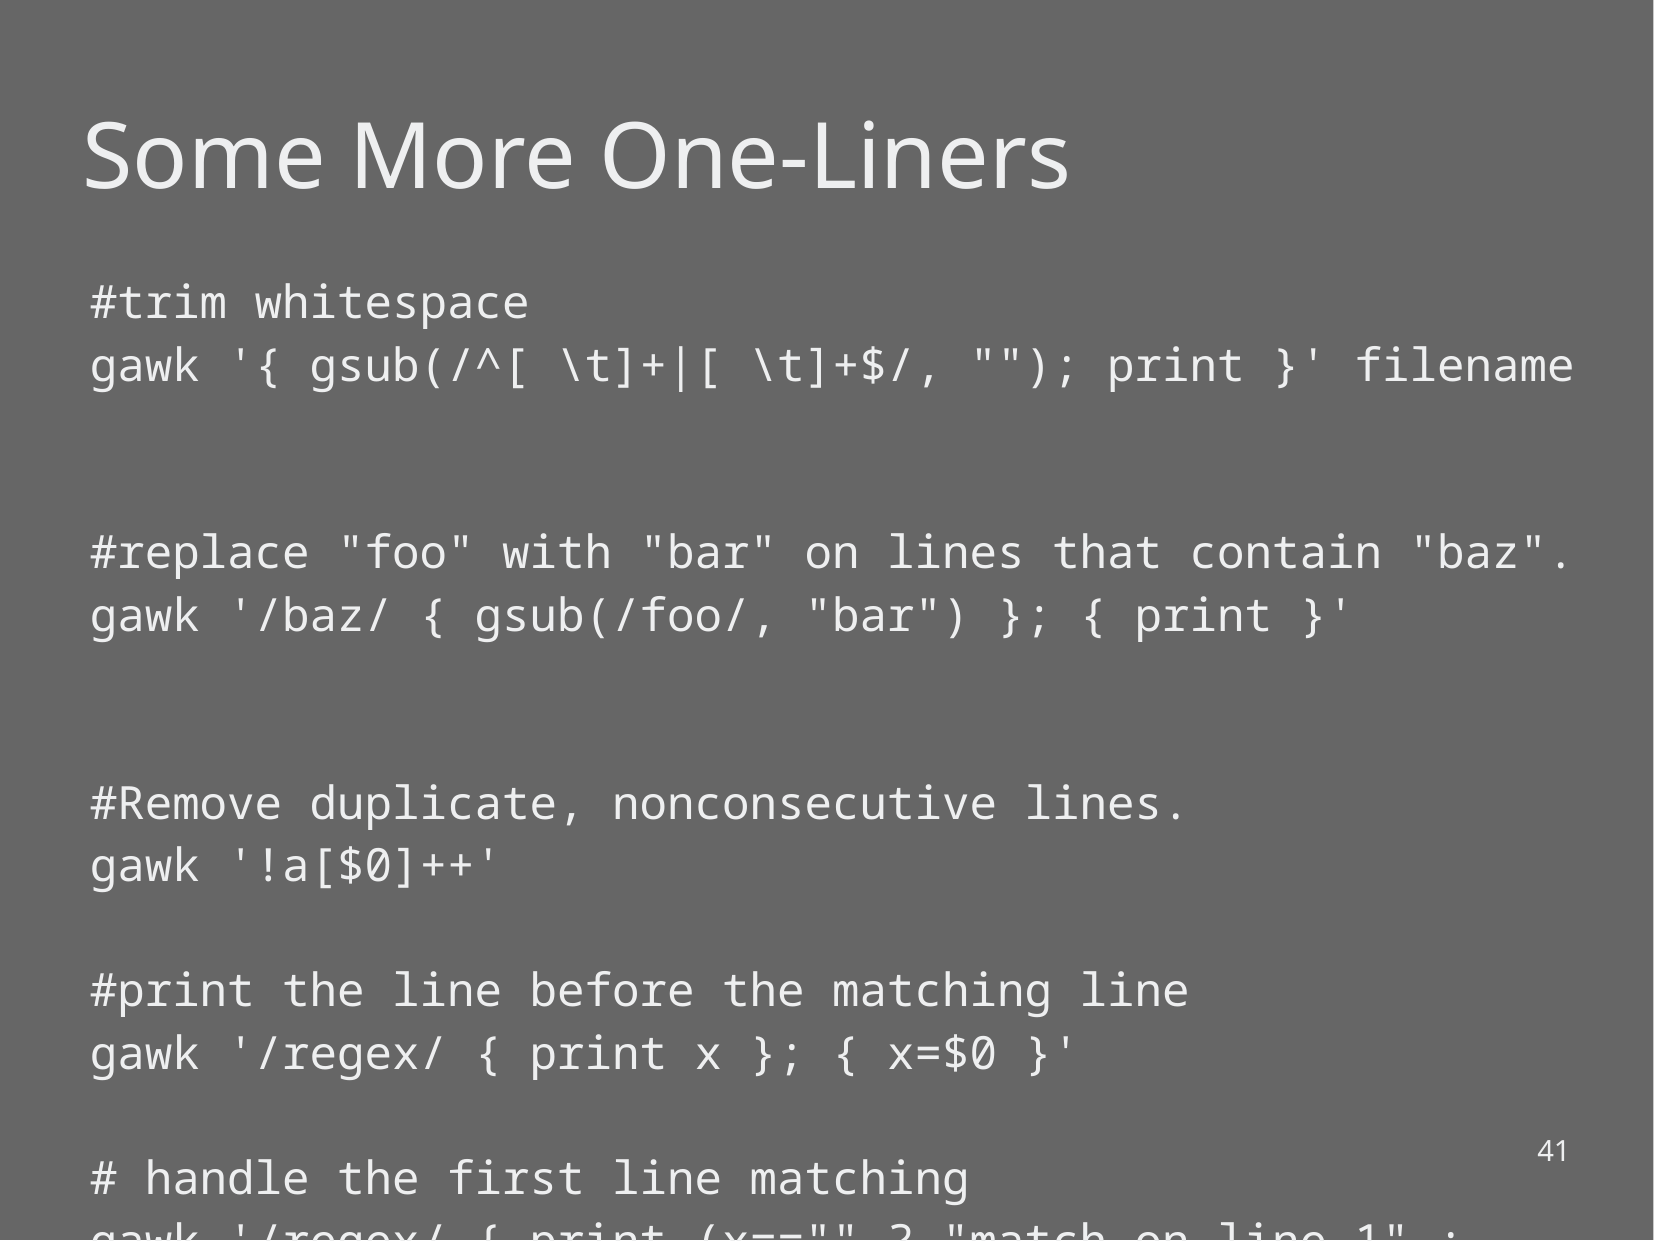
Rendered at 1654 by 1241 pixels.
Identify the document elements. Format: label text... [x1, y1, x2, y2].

title Some More One-Liners [82, 49, 1571, 257]
text_box #trim whitespace gawk '{ gsub(/^[ \t]+|[ \t]+$/, ""); print }' filename #replace "foo" with "bar" on lines that contain "baz". gawk '/baz/ { gsub(/foo/, "bar") }; { print }' #Remove duplicate, nonconsecutive lines. gawk '!a[$0]++' #print the line before the matching line gawk '/regex/ { print x }; { x=$0 }' # handle the first line matching gawk '/regex/ { print (x=="" ? "match on line 1" : x) }; { x=$0 }' [75, 262, 1613, 1163]
